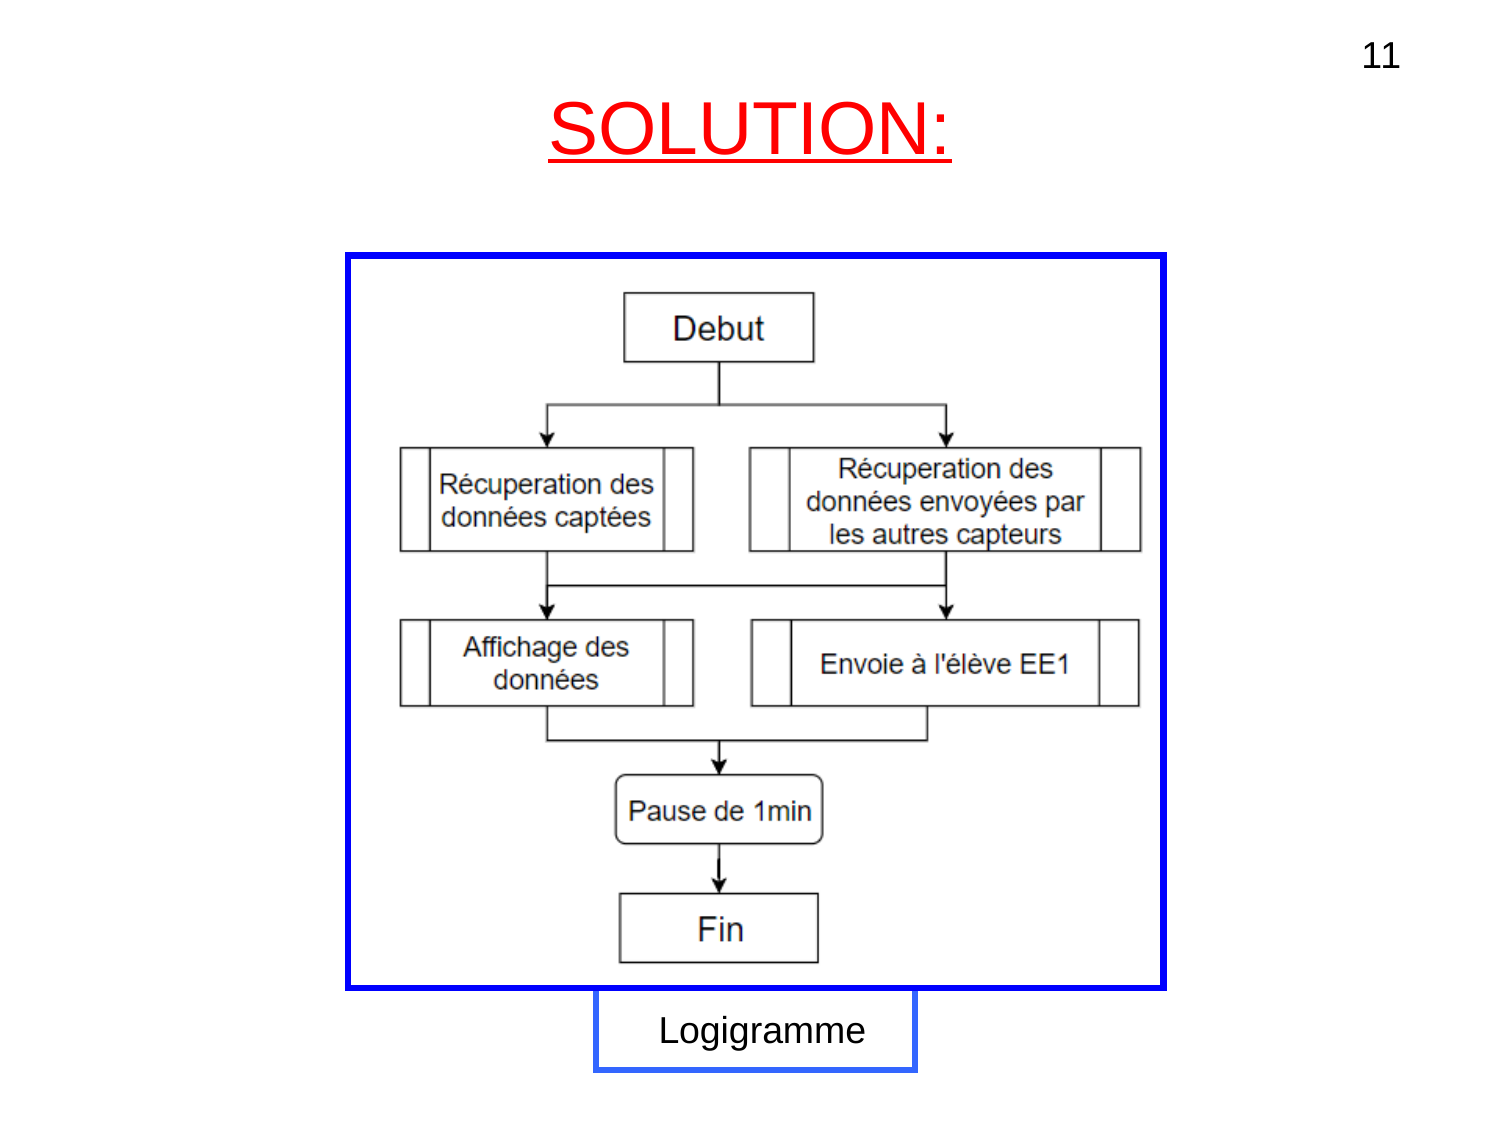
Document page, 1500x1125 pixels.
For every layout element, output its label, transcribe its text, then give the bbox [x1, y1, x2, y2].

text_box Logigramme [643, 998, 892, 1059]
text_box SOLUTION: [0, 71, 1500, 178]
picture [389, 283, 1146, 976]
text_box 11 [1346, 23, 1453, 84]
